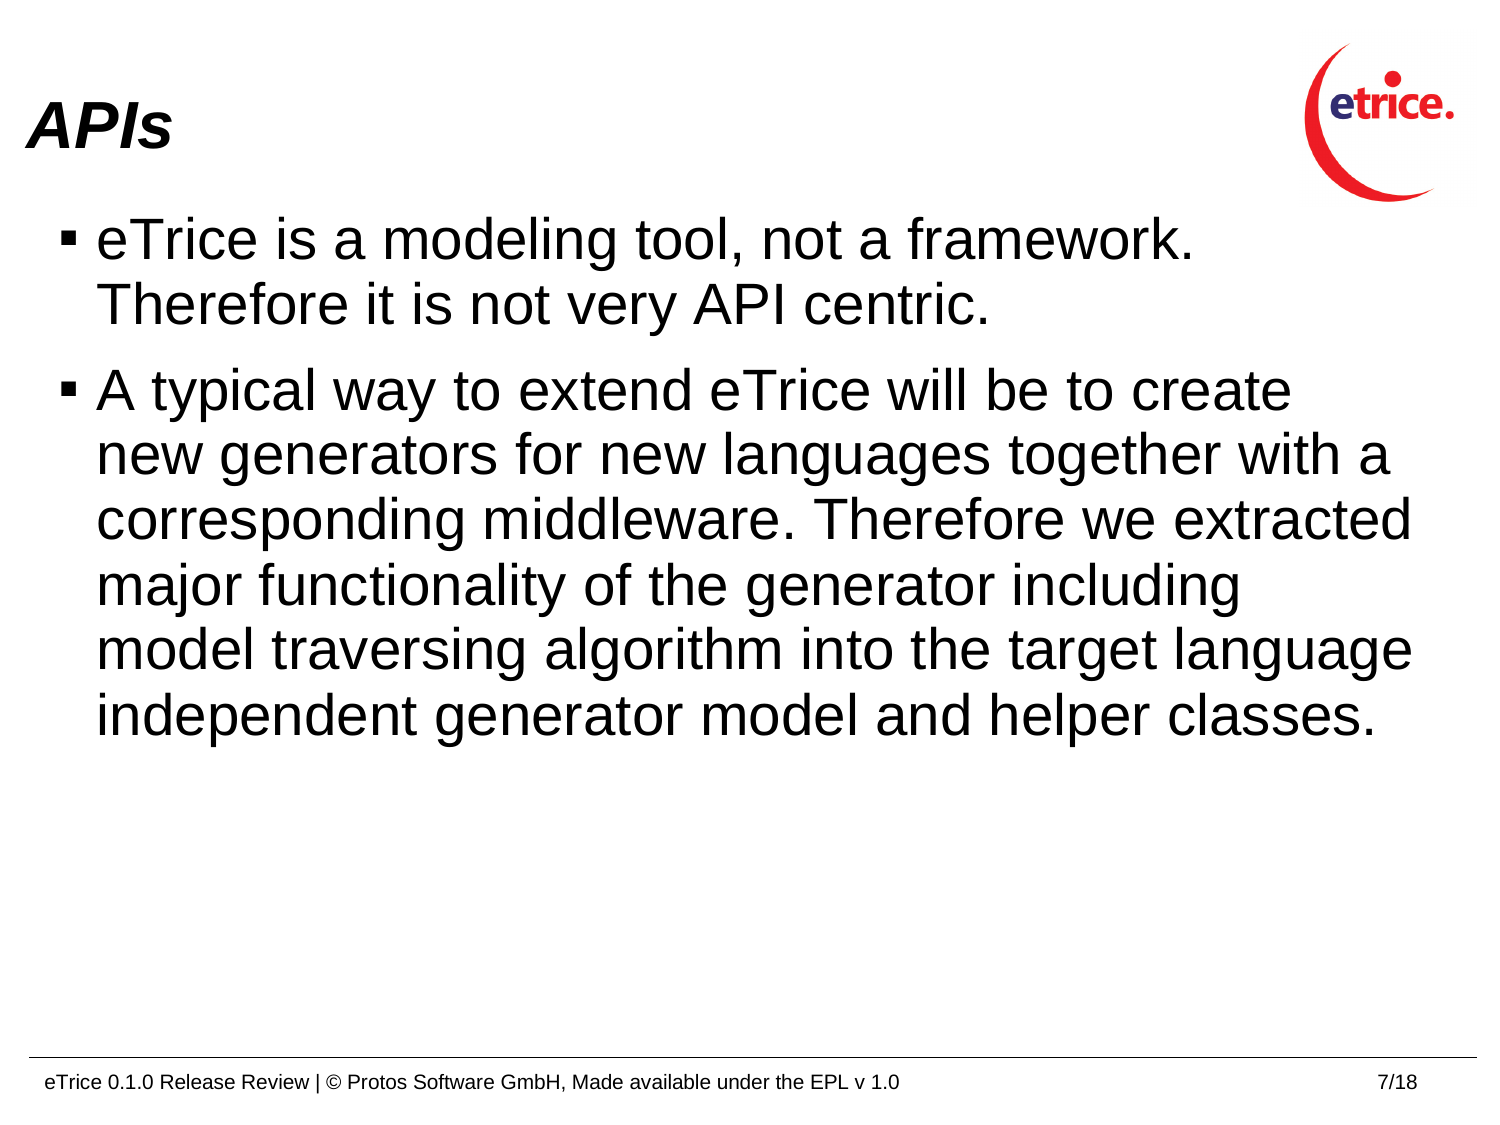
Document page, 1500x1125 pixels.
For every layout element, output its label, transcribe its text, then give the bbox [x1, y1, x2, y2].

title APIs [26, 84, 1474, 172]
picture [1299, 29, 1477, 207]
list eTrice is a modeling tool, not a framework. Therefore it is not very API centric. A typical way to extend eTrice will be to create new generators for new languages together with a corresponding middleware. Therefore we extracted major functionality of the generator including model traversing algorithm into the target language independent generator model and helper classes. [59, 206, 1418, 1040]
